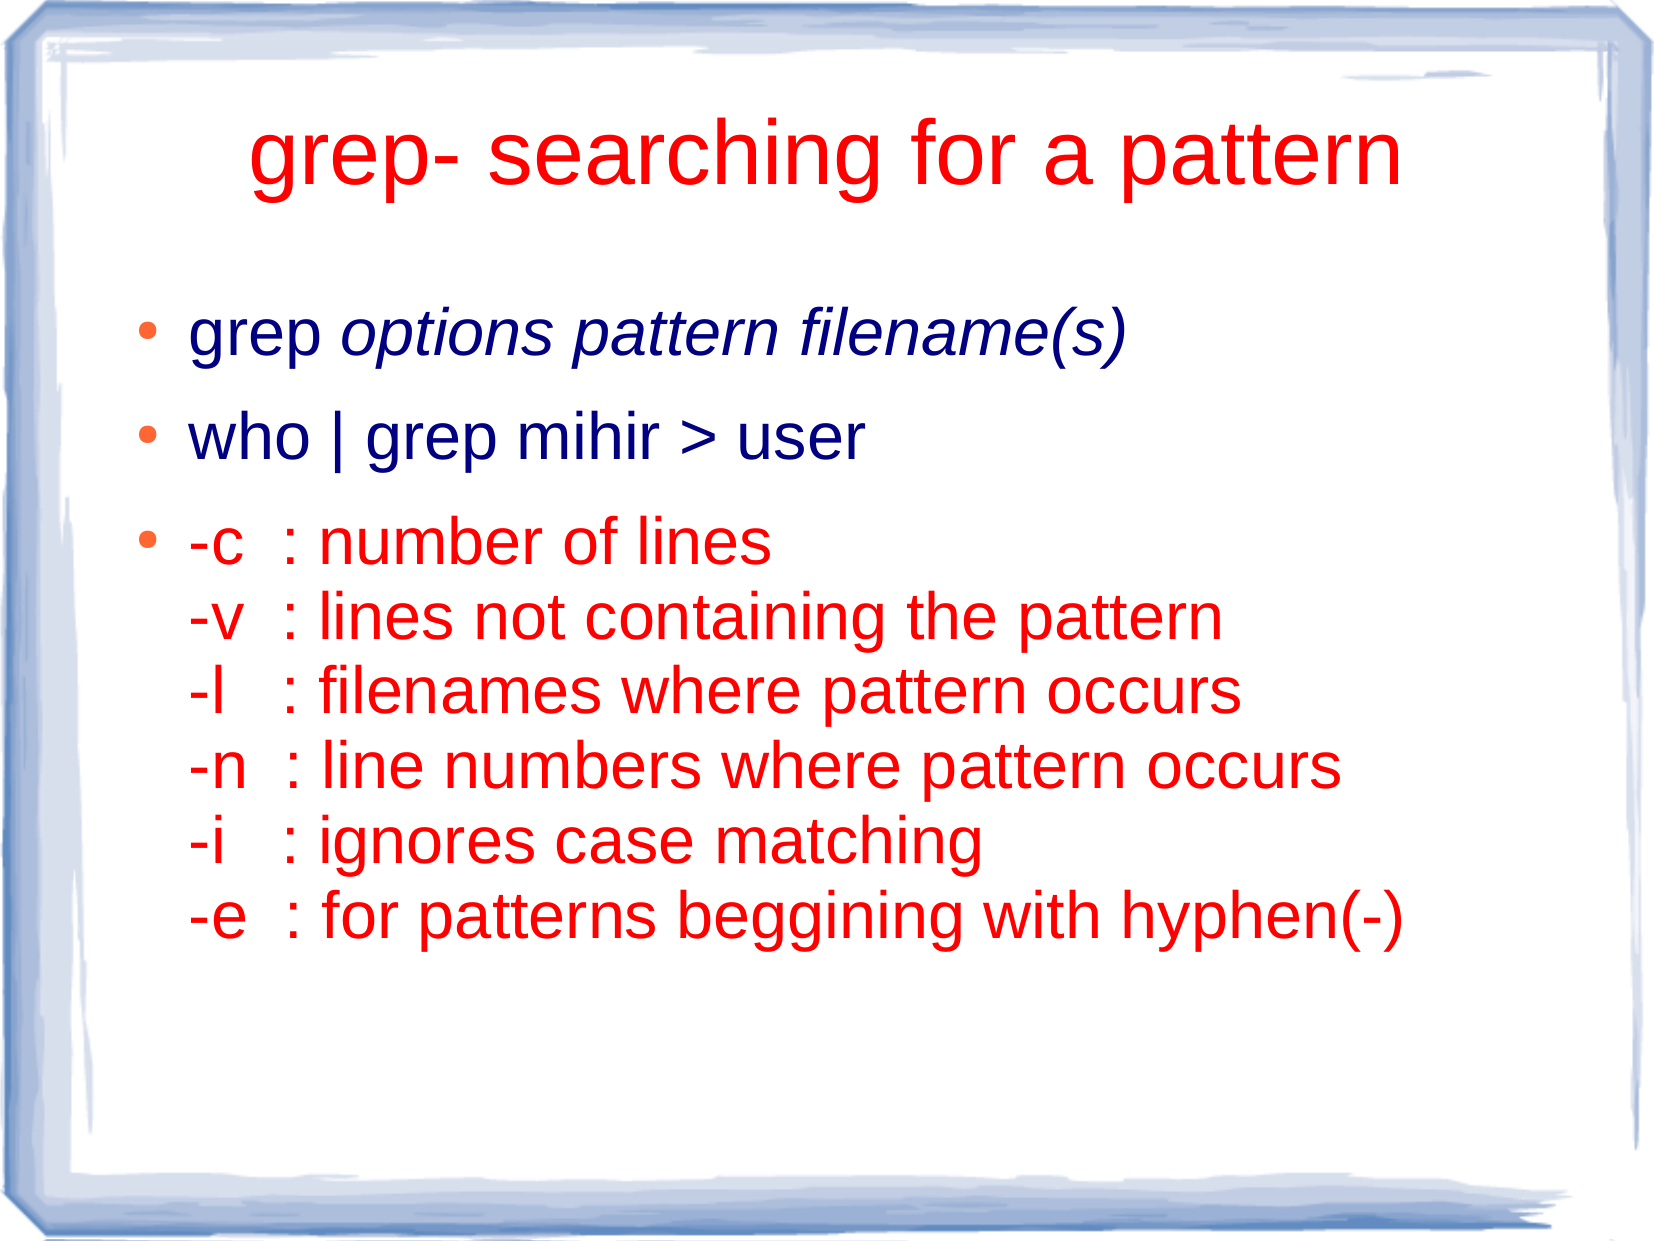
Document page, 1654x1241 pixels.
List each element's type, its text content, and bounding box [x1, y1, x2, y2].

picture [0, 0, 1654, 1241]
list grep options pattern filename(s) who | grep mihir > user -c : number of lines -v : lines not containing the pattern -l : filenames where pattern occurs -n : line numbers where pattern occurs -i : ignores case matching -e : for patterns beggining with hyphen(-) [118, 295, 1571, 1182]
title grep- searching for a pattern [82, 56, 1571, 250]
